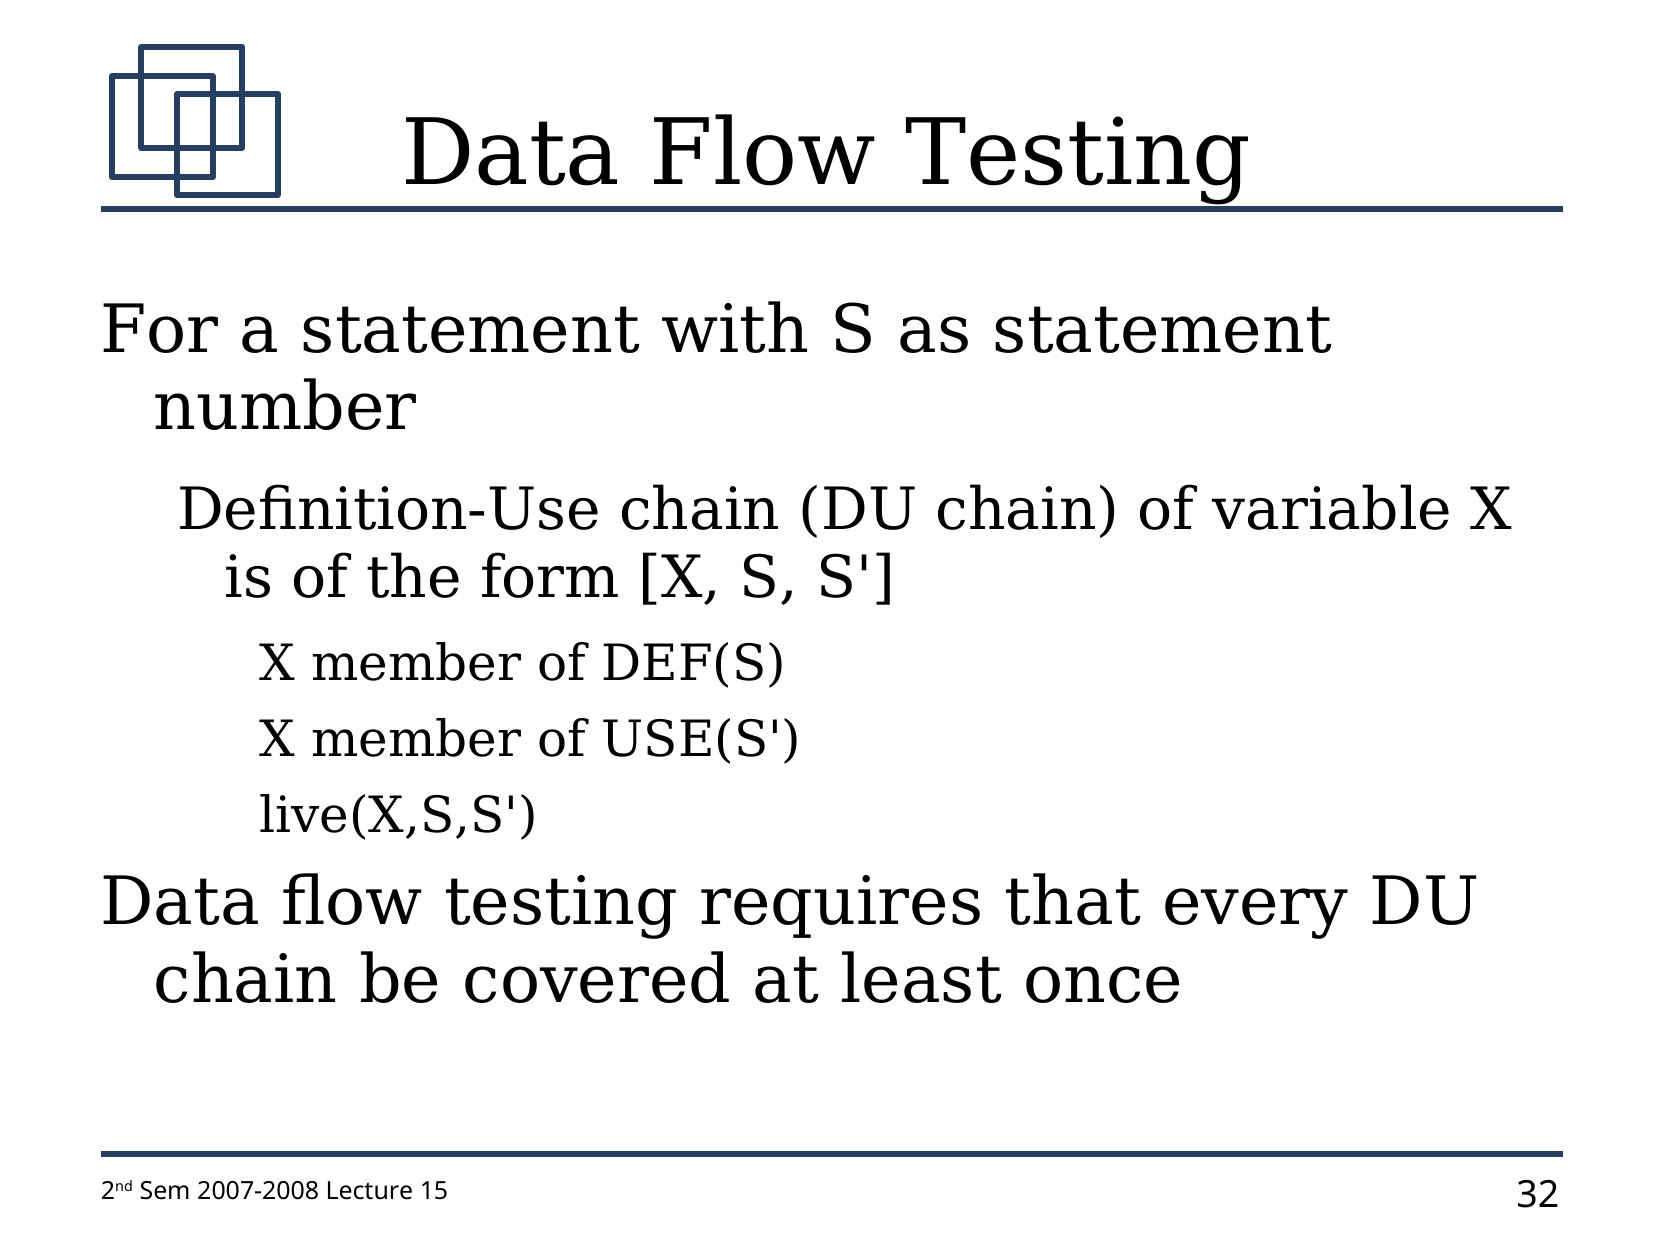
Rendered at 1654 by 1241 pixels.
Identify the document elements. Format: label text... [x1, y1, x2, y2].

list For a statement with S as statement number Definition-Use chain (DU chain) of variable X is of the form [X, S, S'] X member of DEF(S) X member of USE(S') live(X,S,S') Data flow testing requires that every DU chain be covered at least once [82, 290, 1571, 1109]
title Data Flow Testing [82, 49, 1571, 257]
